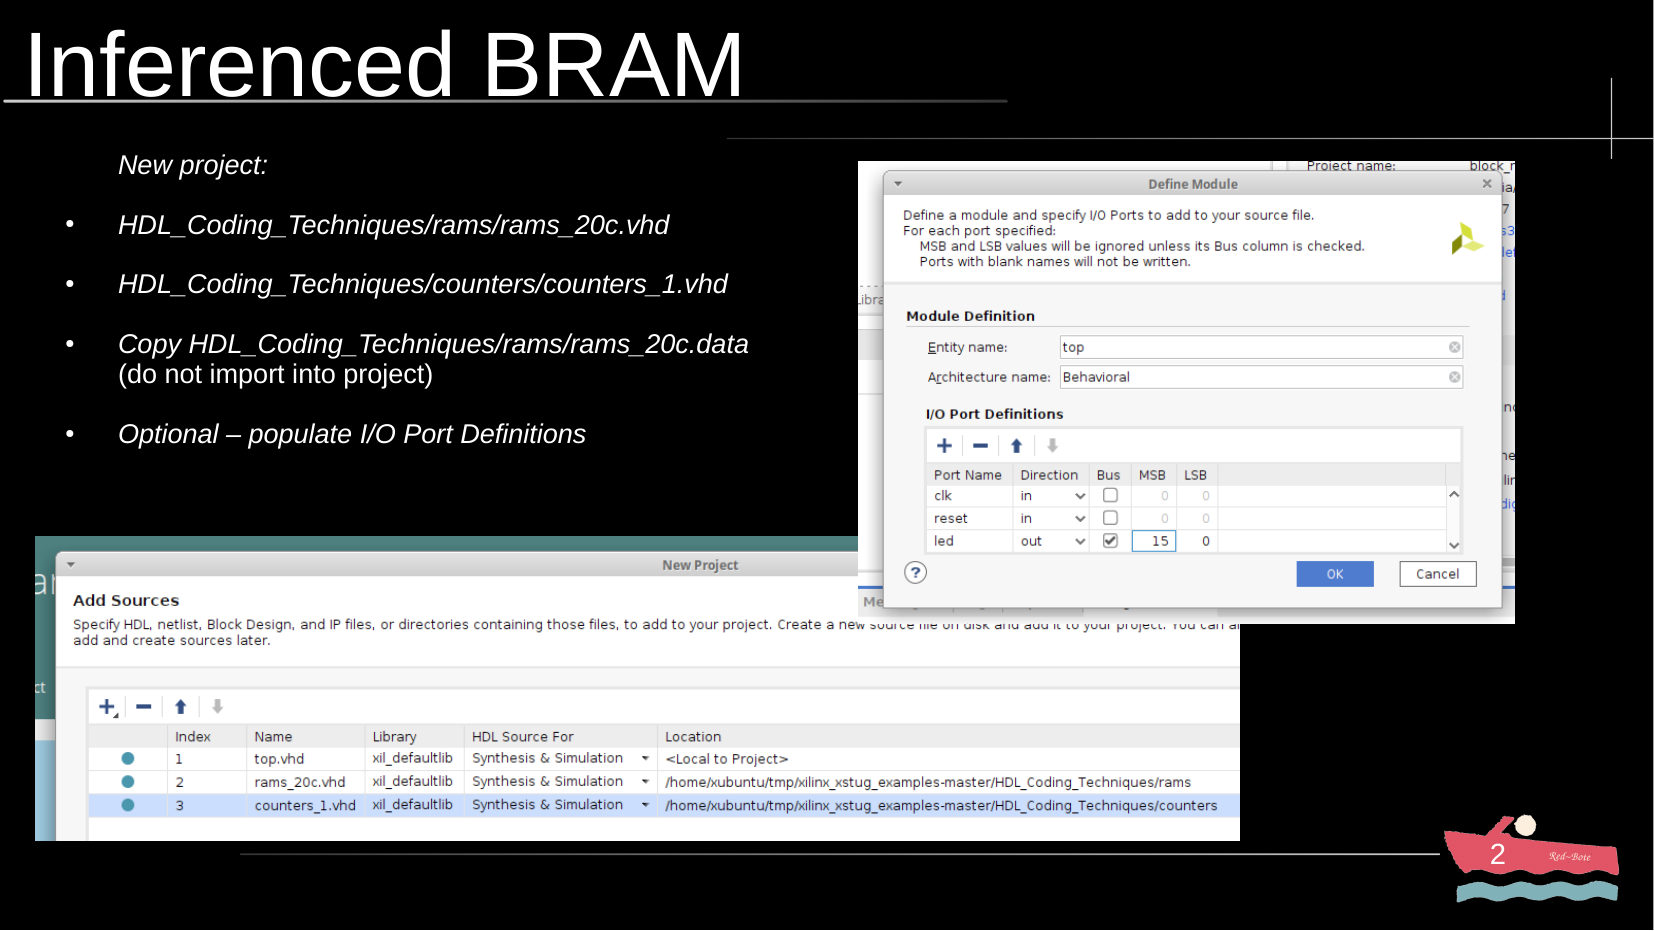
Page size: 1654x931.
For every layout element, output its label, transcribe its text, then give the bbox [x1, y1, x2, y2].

title Inferenced BRAM [23, 11, 1589, 119]
picture [35, 161, 1515, 841]
picture [1440, 807, 1625, 908]
list New project: HDL_Coding_Techniques/rams/rams_20c.vhd HDL_Coding_Techniques/counters/counters_1.vhd Copy HDL_Coding_Techniques/rams/rams_20c.data (do not import into project) Optional – populate I/O Port Definitions [47, 150, 788, 451]
